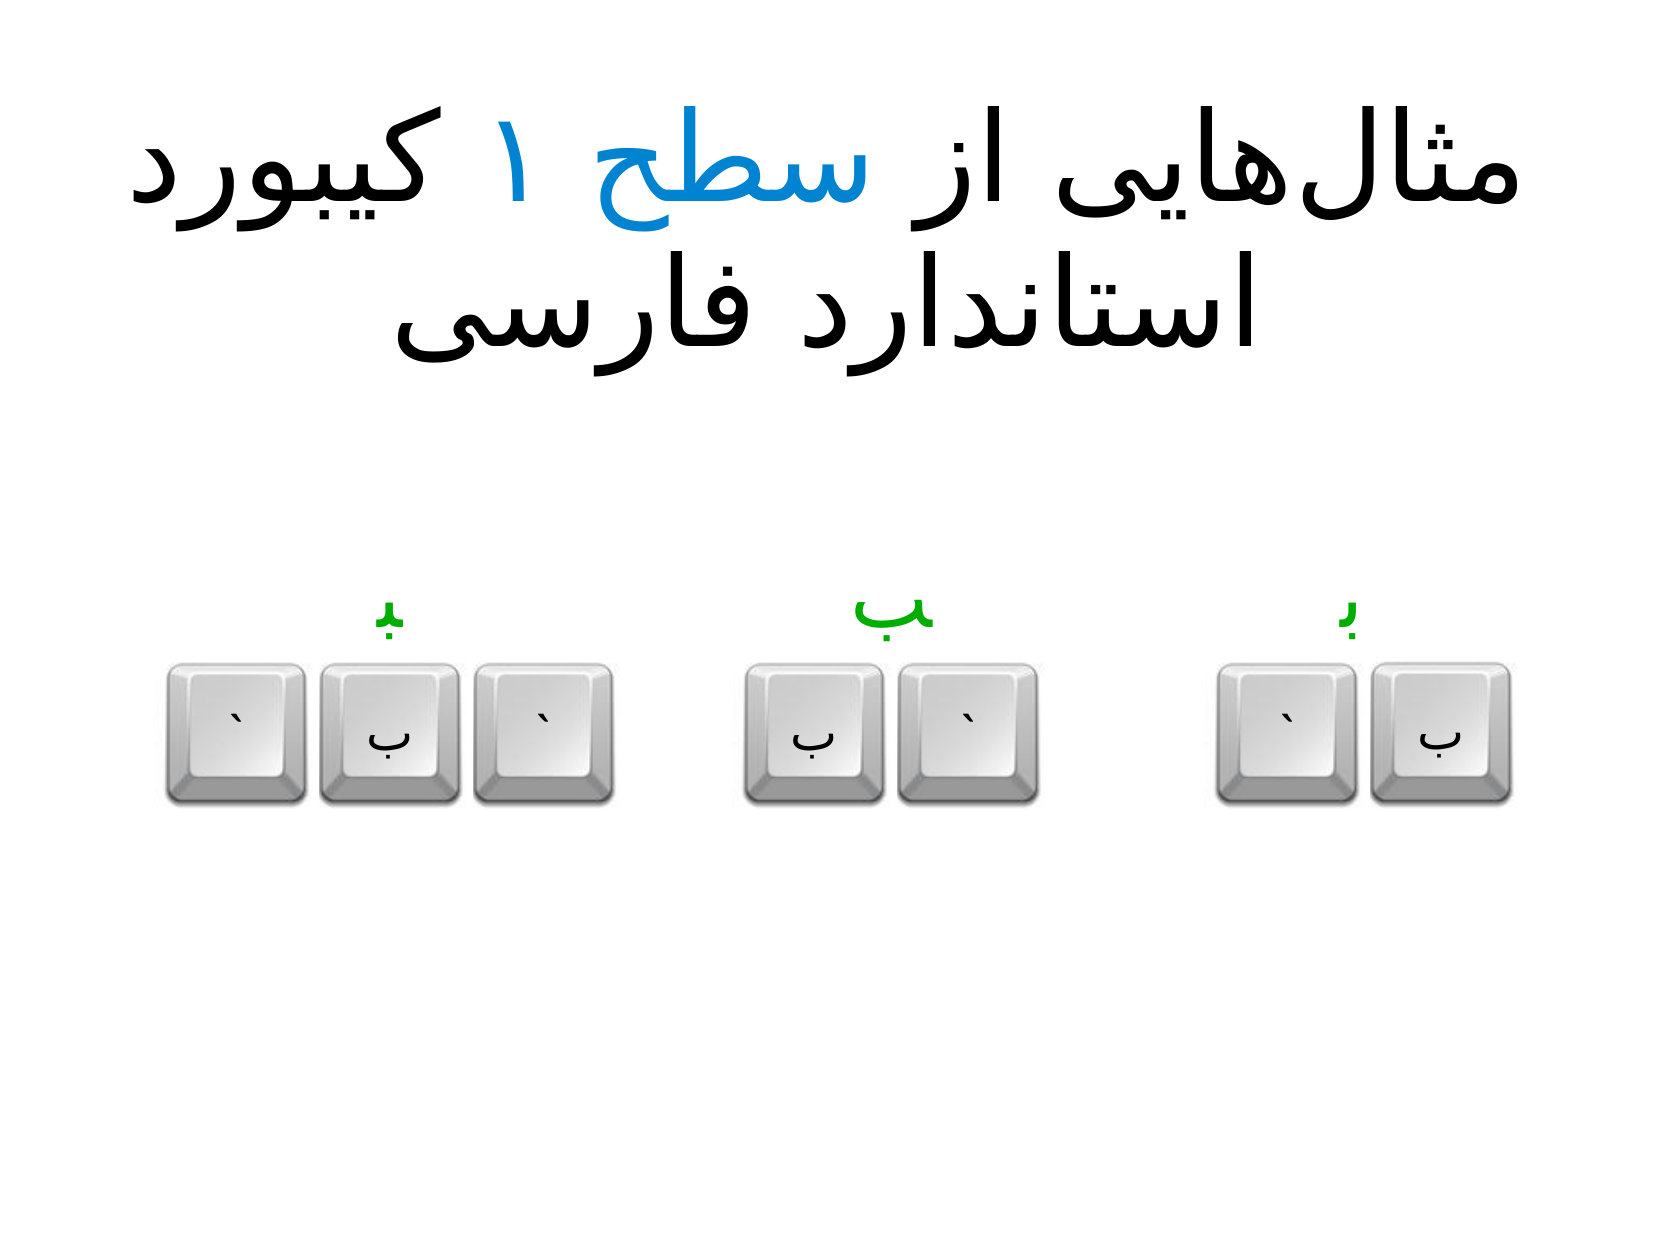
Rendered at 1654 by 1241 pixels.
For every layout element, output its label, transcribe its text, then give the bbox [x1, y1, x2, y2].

picture [154, 650, 626, 815]
text_box ‍ب [803, 543, 981, 656]
text_box مثال‌هایی از سطح ۱ کیبورد استاندارد فارسی [82, 49, 1572, 526]
picture [1204, 649, 1524, 815]
text_box ب‍ [1263, 543, 1441, 656]
text_box ‍ب‍ [330, 543, 449, 650]
picture [732, 650, 1051, 815]
